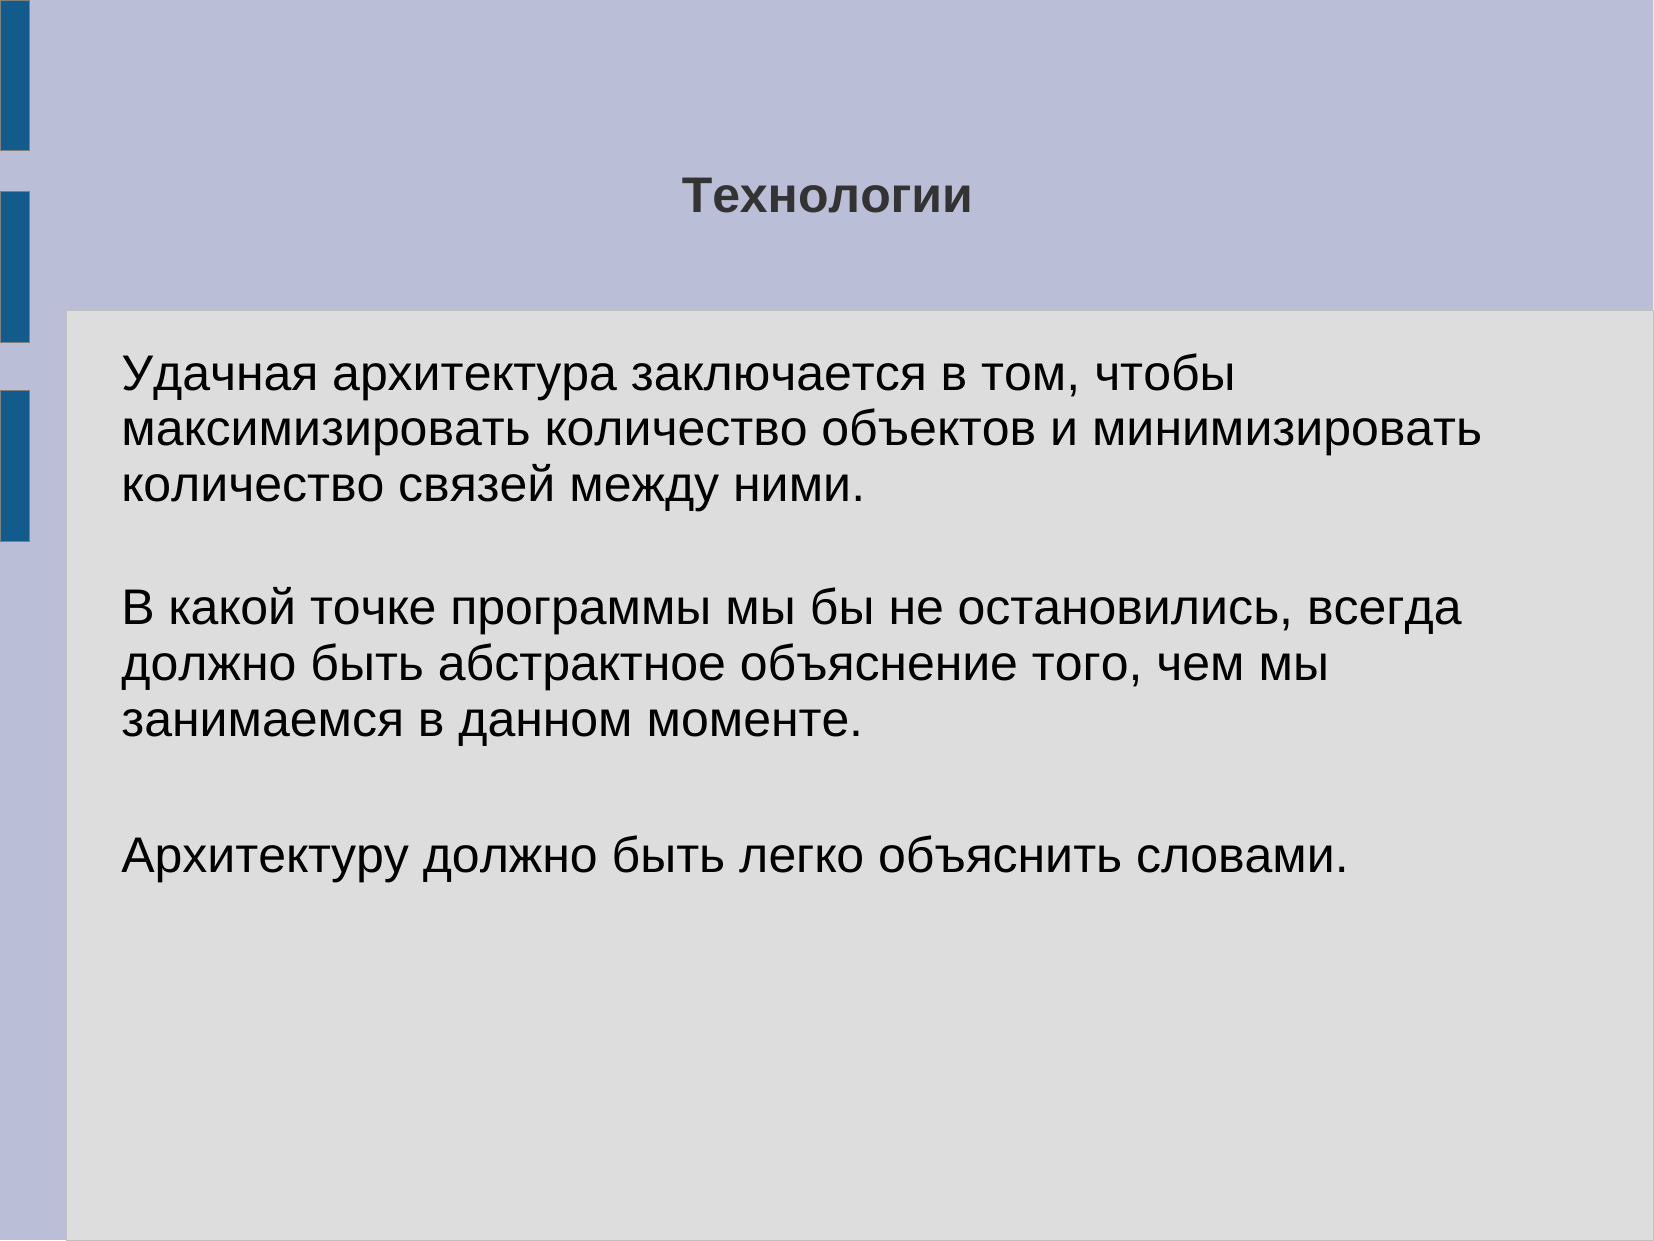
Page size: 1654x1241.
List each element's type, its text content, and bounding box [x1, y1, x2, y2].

list Удачная архитектура заключается в том, чтобы максимизировать количество объектов и минимизировать количество связей между ними. В какой точке программы мы бы не остановились, всегда должно быть абстрактное объяснение того, чем мы занимаемся в данном моменте. Архитектуру должно быть легко объяснить словами. [121, 344, 1534, 1127]
title Технологии [121, 91, 1534, 299]
